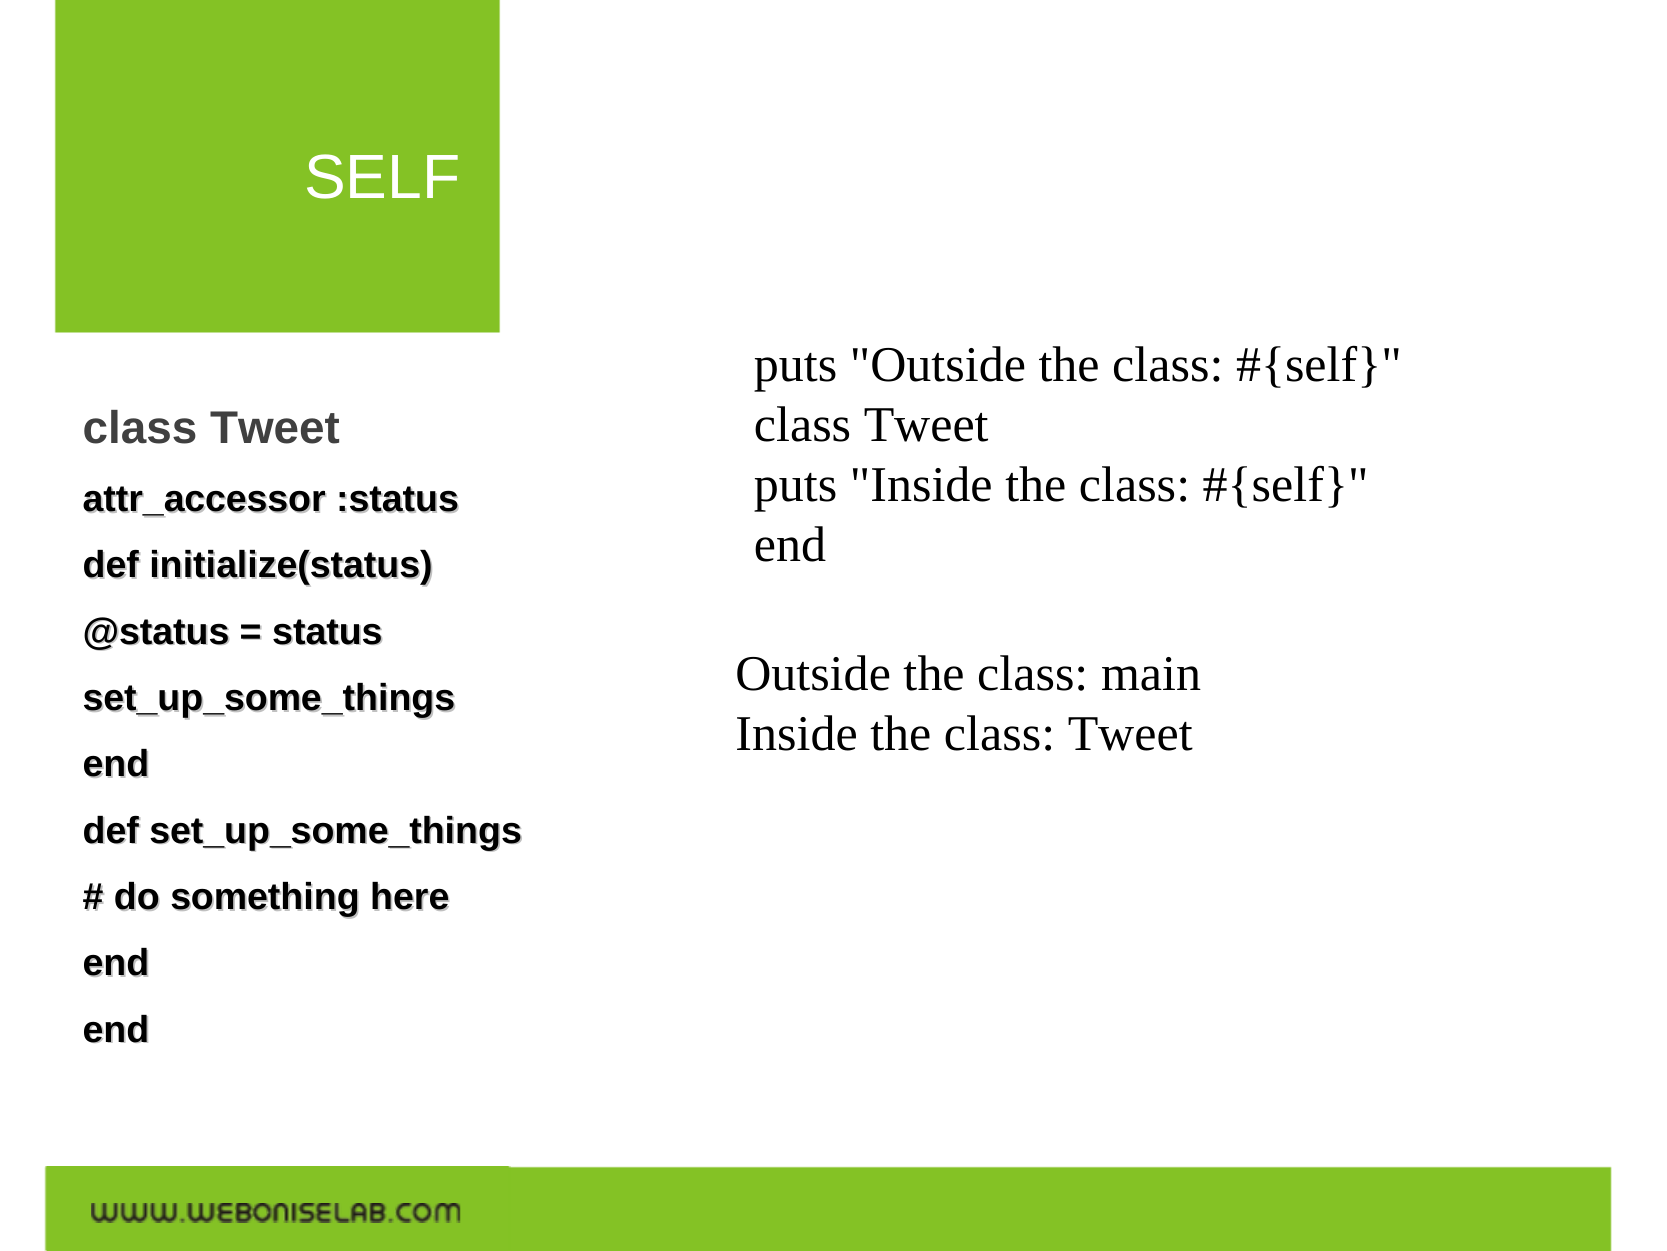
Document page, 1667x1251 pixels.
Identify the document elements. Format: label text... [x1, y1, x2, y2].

text_box puts "Outside the class: #{self}" class Tweet puts "Inside the class: #{self}" end [739, 323, 1418, 579]
text_box Outside the class: main Inside the class: Tweet [720, 632, 1217, 768]
text_box SELF [106, 141, 461, 213]
text_box class Tweet attr_accessor :status def initialize(status) @status = status set_up_some_things end def set_up_some_things # do something here end end [82, 401, 1667, 1118]
picture [0, 0, 1667, 1251]
